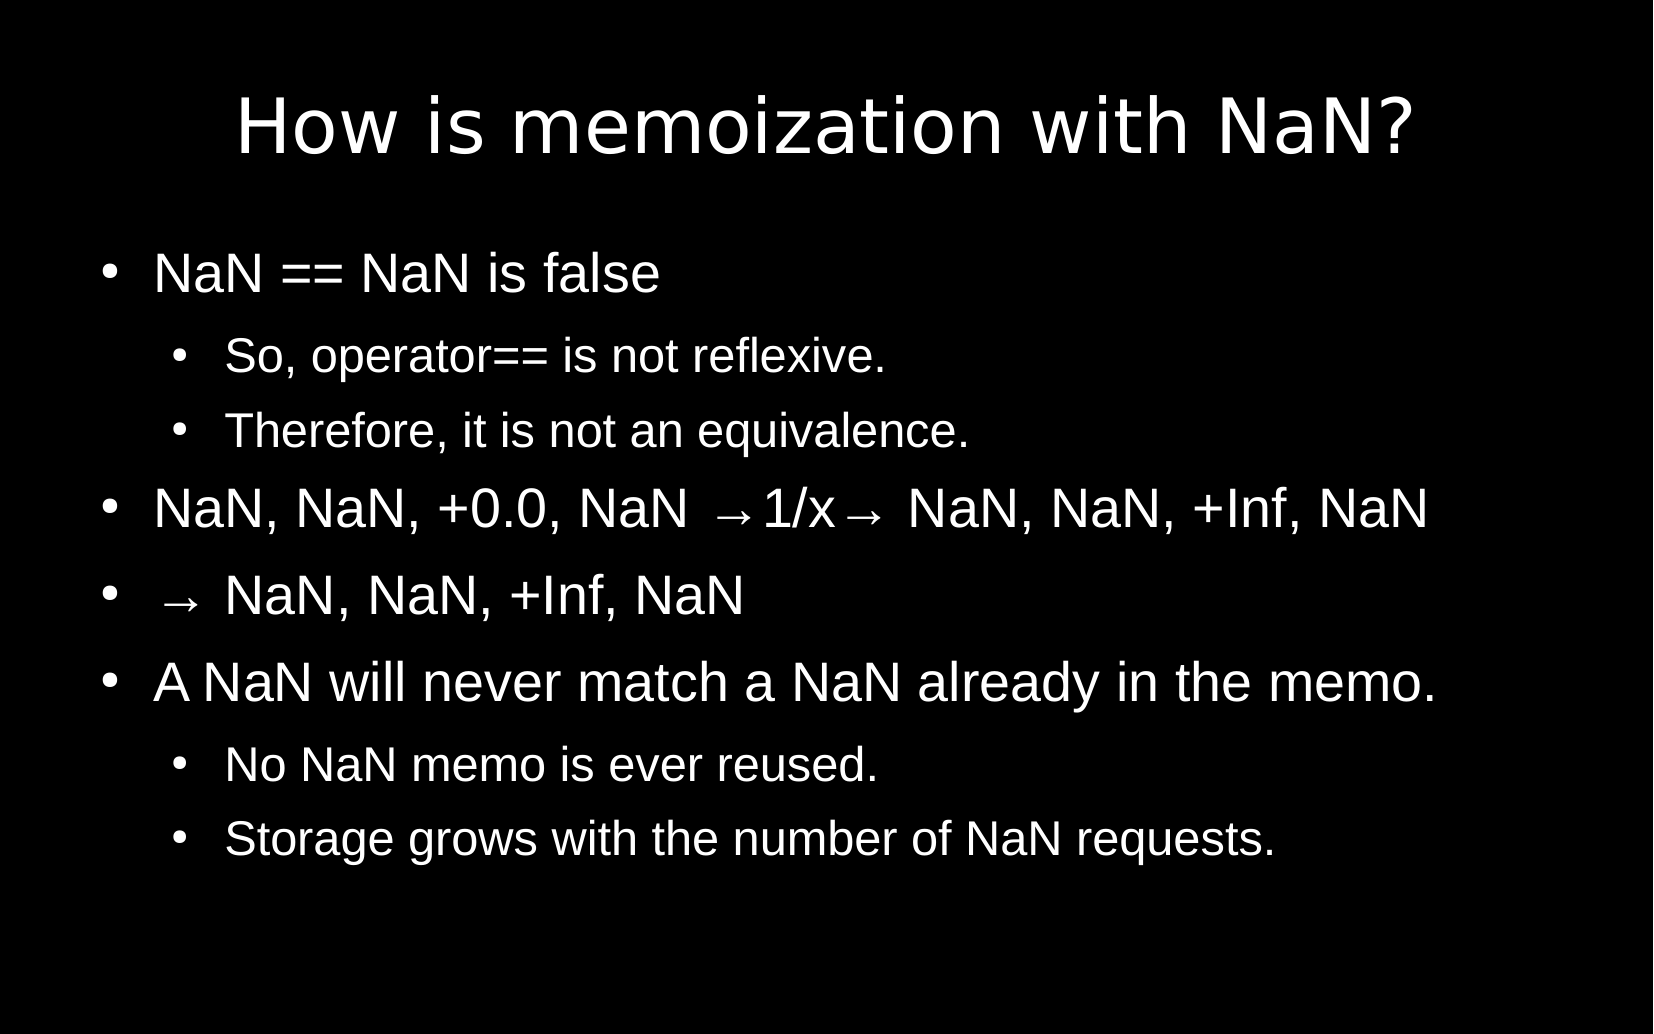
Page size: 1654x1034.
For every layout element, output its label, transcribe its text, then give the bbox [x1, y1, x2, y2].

list NaN == NaN is false So, operator== is not reflexive. Therefore, it is not an equivalence. NaN, NaN, +0.0, NaN →1/x→ NaN, NaN, +Inf, NaN → NaN, NaN, +Inf, NaN A NaN will never match a NaN already in the memo. No NaN memo is ever reused. Storage grows with the number of NaN requests. [82, 241, 1571, 864]
title How is memoization with NaN? [82, 41, 1571, 214]
